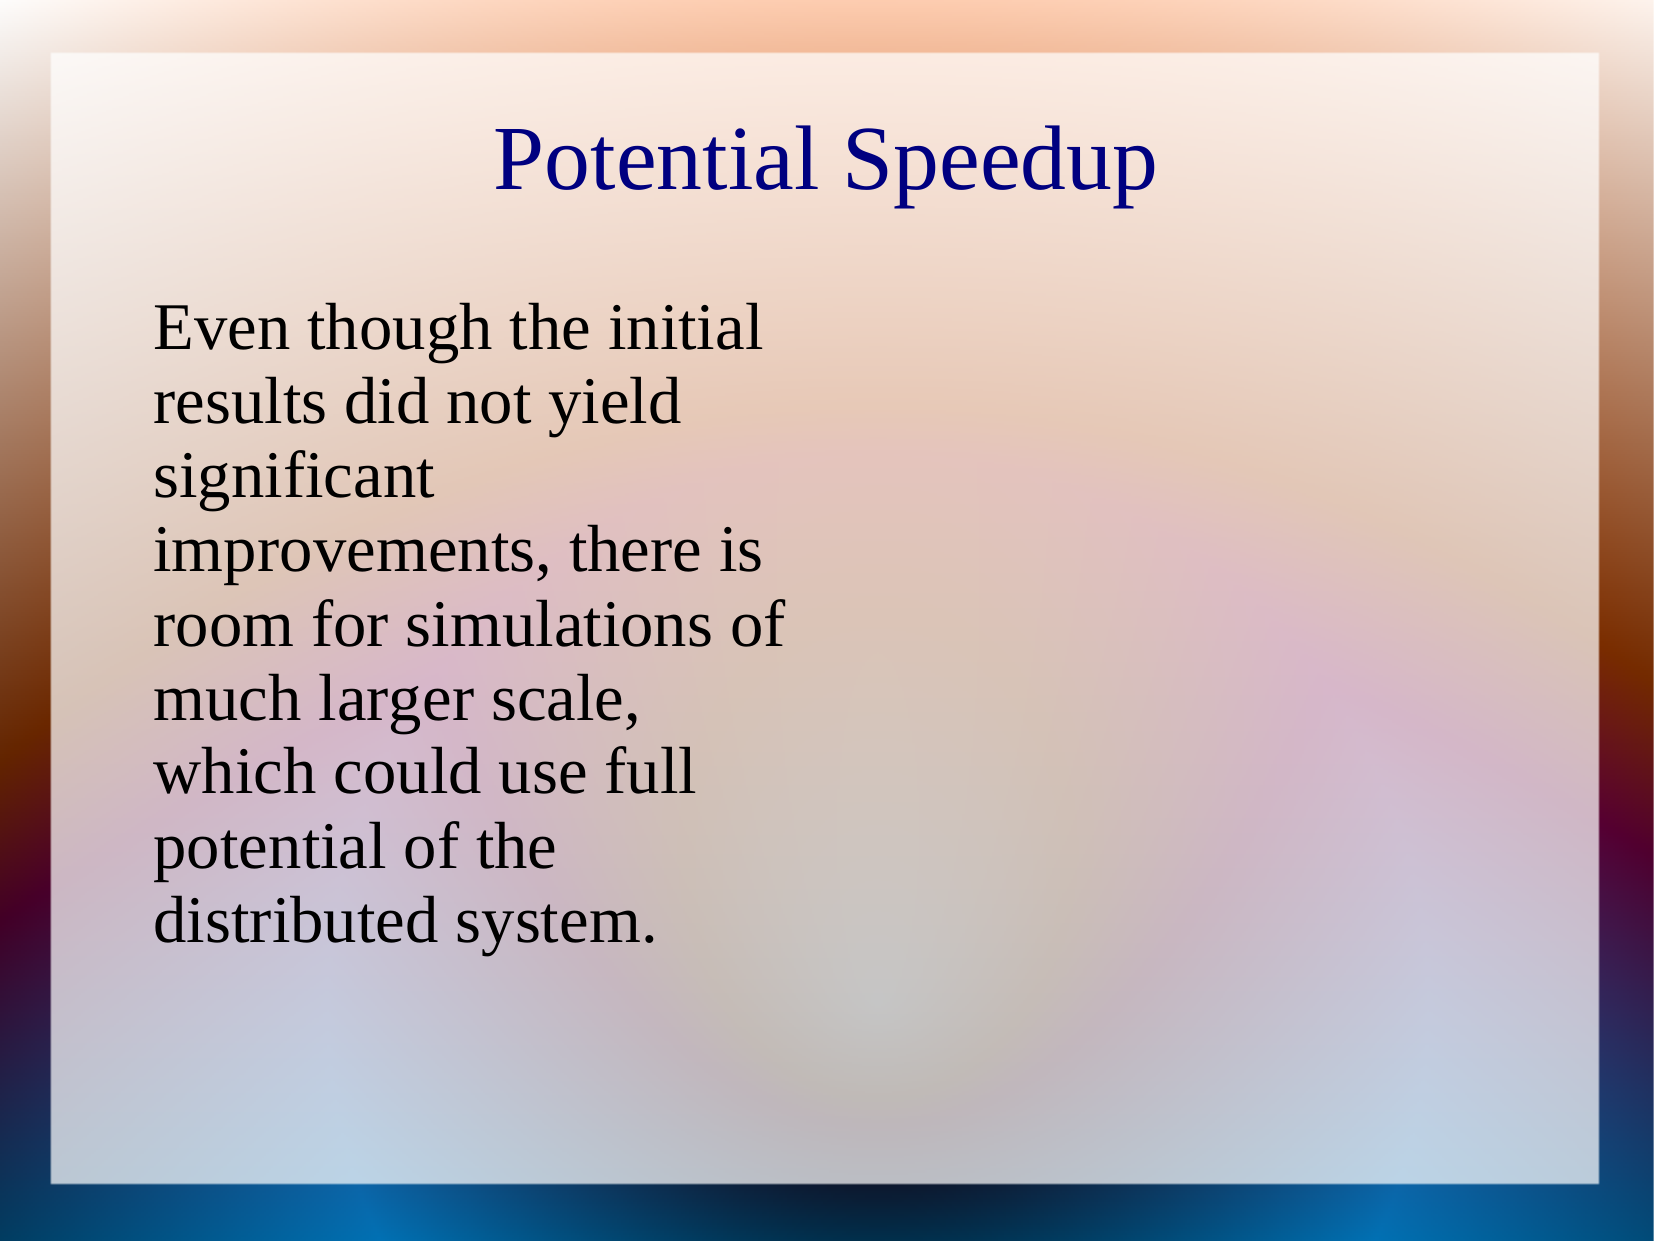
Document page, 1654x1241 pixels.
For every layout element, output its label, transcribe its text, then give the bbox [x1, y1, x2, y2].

title Potential Speedup [82, 55, 1571, 263]
list Even though the initial results did not yield significant improvements, there is room for simulations of much larger scale, which could use full potential of the distributed system. [82, 290, 809, 1010]
picture [0, 0, 1654, 1241]
